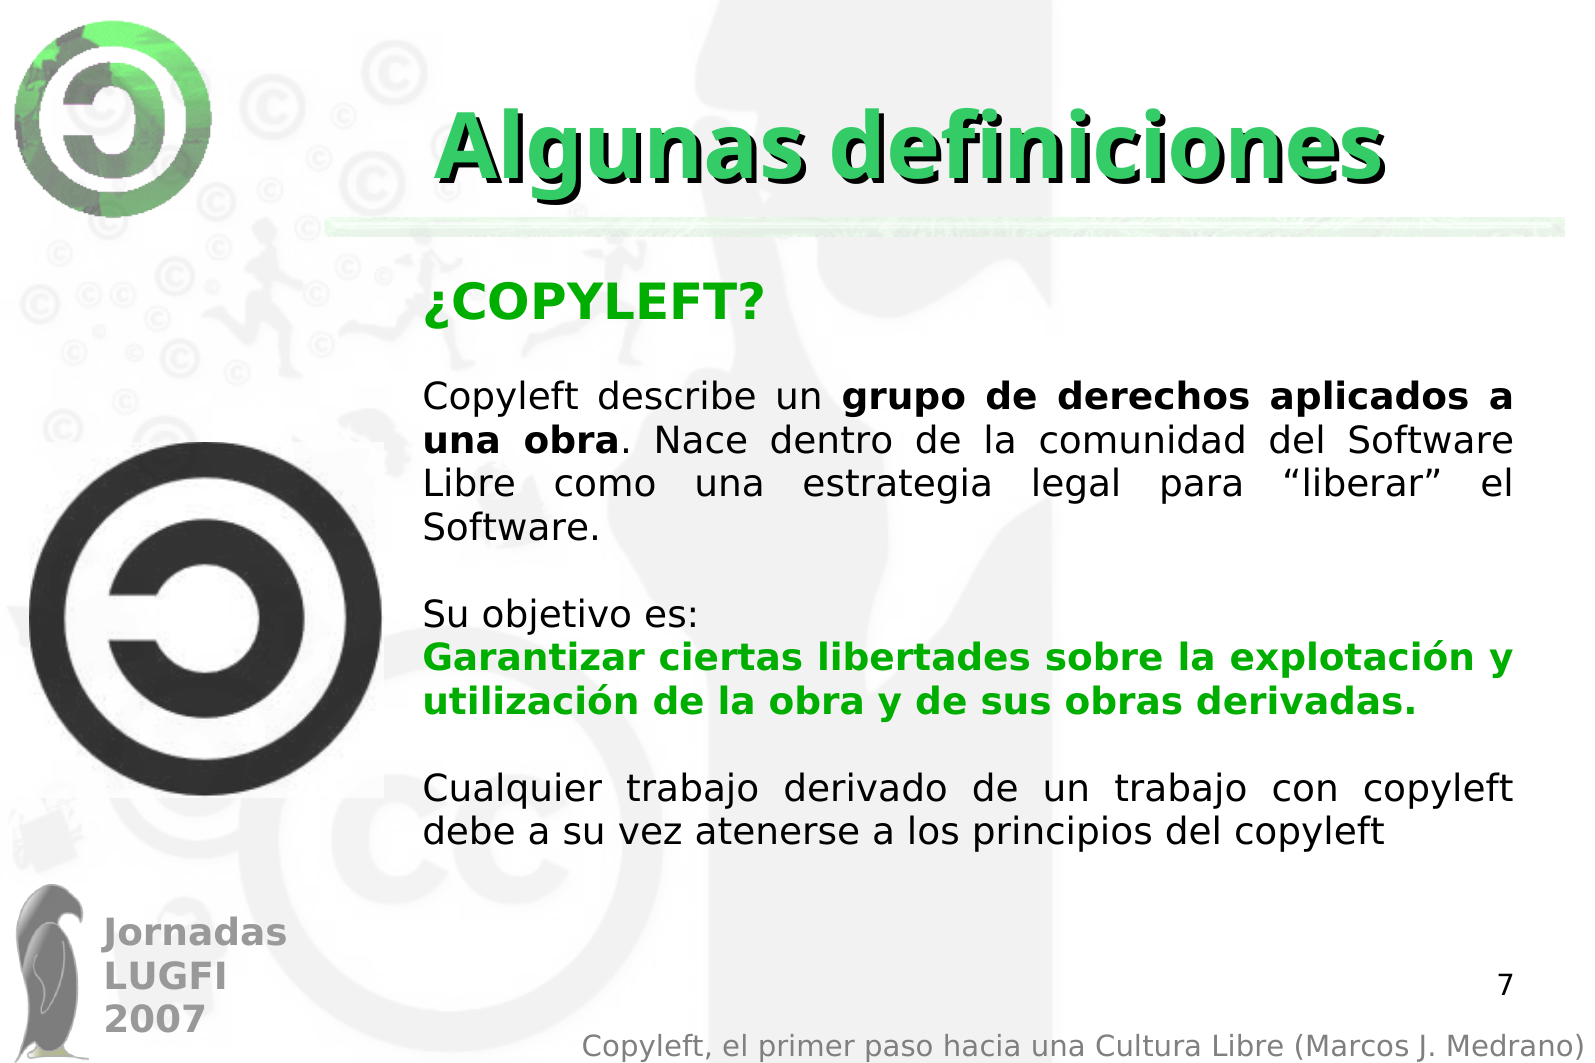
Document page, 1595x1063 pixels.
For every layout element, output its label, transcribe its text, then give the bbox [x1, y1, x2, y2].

text_box Algunas definiciones [419, 73, 1595, 195]
picture [29, 442, 384, 798]
text_box ¿COPYLEFT? Copyleft describe un grupo de derechos aplicados a una obra. Nace dentro de la comunidad del Software Libre como una estrategia legal para “liberar” el Software. Su objetivo es: Garantizar ciertas libertades sobre la explotación y utilización de la obra y de sus obras derivadas. Cualquier trabajo derivado de un trabajo con copyleft debe a su vez atenerse a los principios del copyleft [407, 265, 1530, 916]
